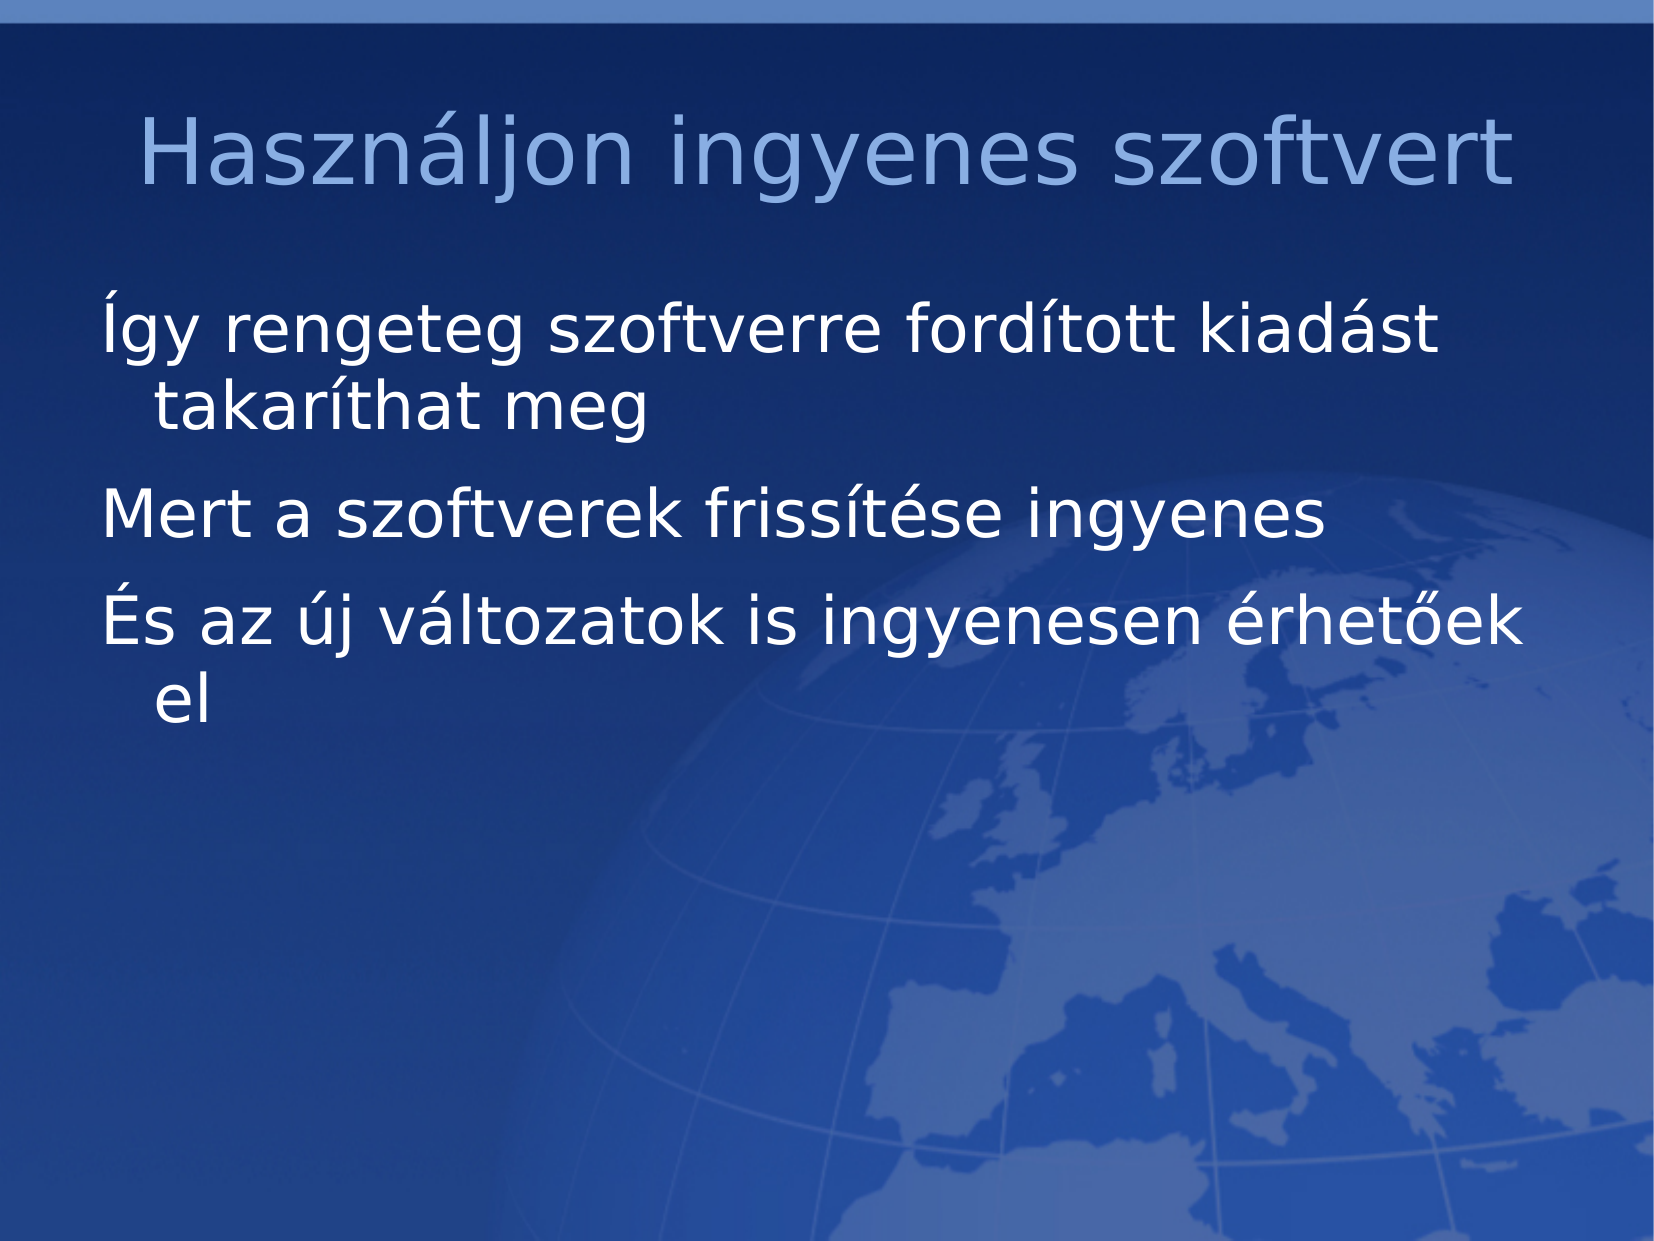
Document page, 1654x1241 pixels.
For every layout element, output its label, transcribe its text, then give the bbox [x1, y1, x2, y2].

picture [0, 0, 1654, 1241]
list Így rengeteg szoftverre fordított kiadást takaríthat meg Mert a szoftverek frissítése ingyenes És az új változatok is ingyenesen érhetőek el [82, 290, 1571, 1094]
title Használjon ingyenes szoftvert [82, 56, 1571, 250]
